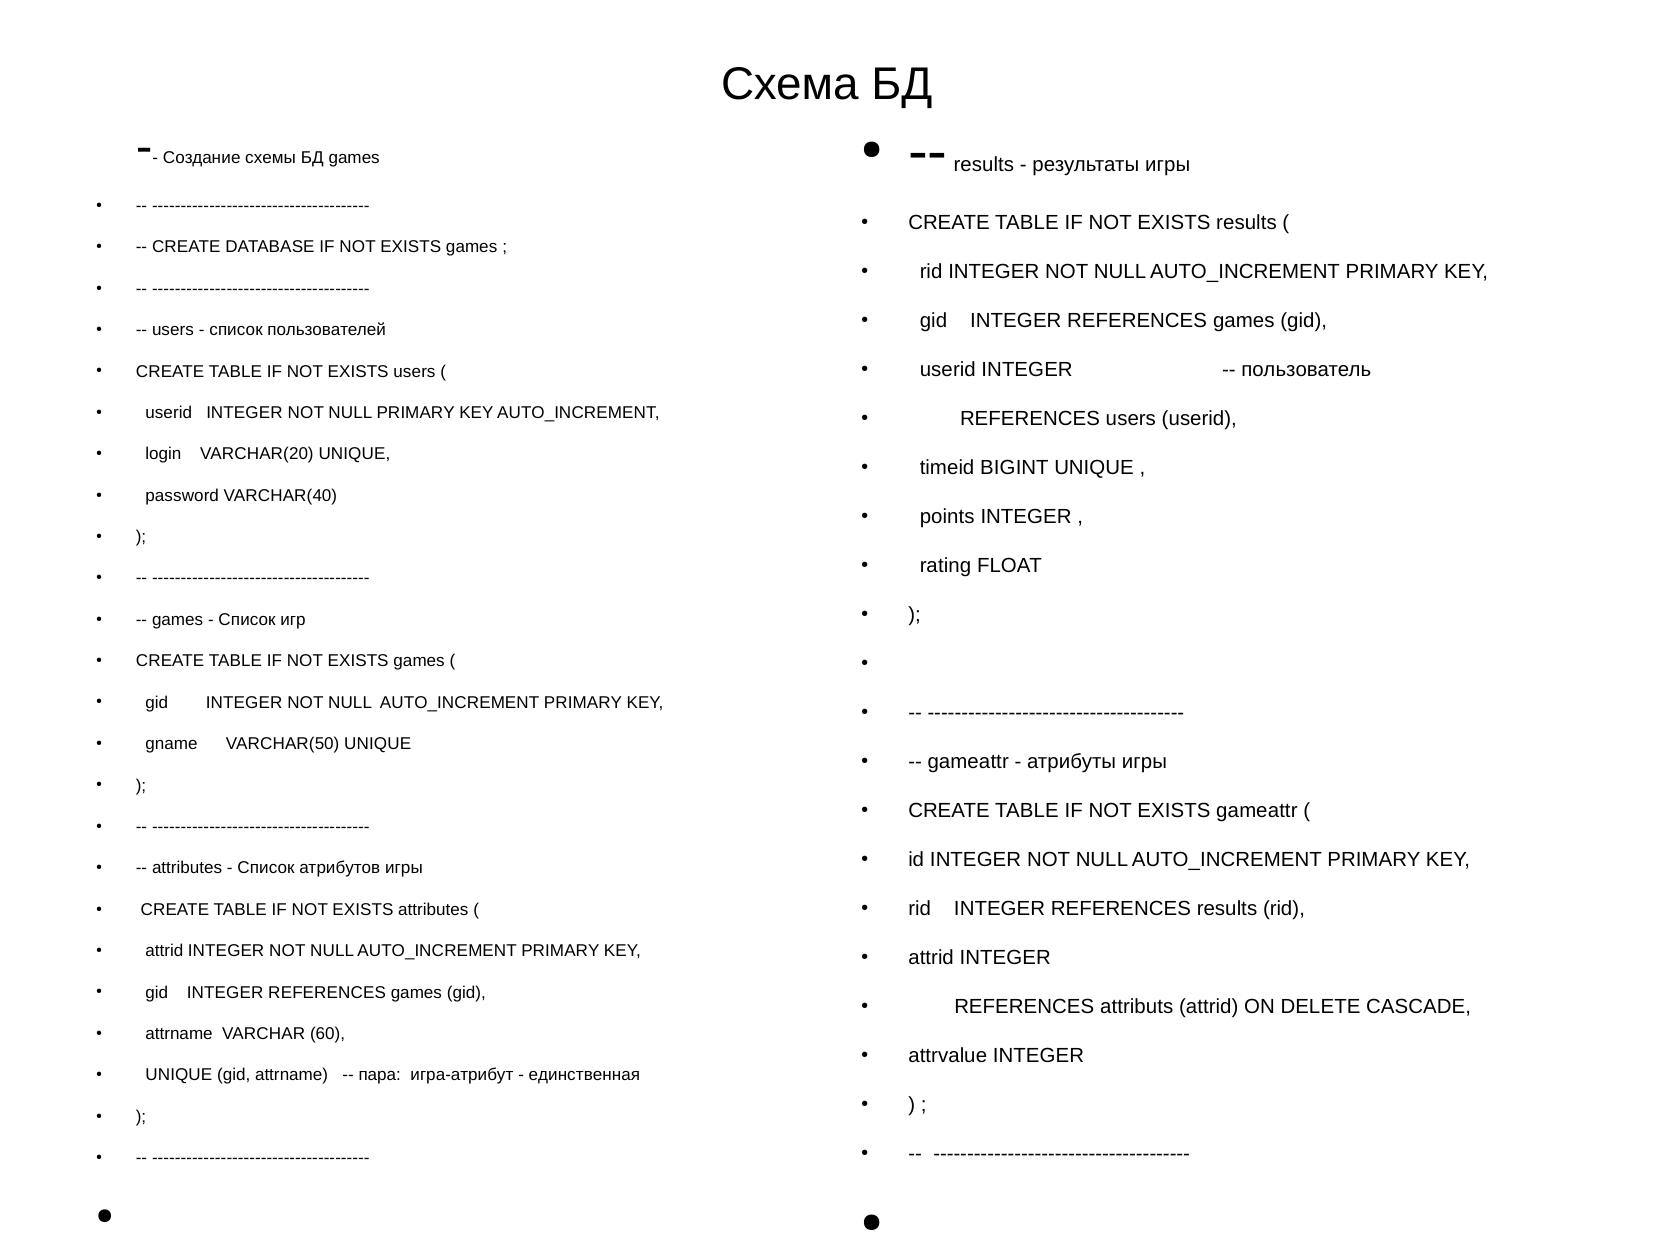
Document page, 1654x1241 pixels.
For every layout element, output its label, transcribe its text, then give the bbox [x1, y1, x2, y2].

list -- Создание схемы БД games -- -------------------------------------- -- CREATE DATABASE IF NOT EXISTS games ; -- -------------------------------------- -- users - список пользователей CREATE TABLE IF NOT EXISTS users ( userid INTEGER NOT NULL PRIMARY KEY AUTO_INCREMENT, login VARCHAR(20) UNIQUE, password VARCHAR(40) ); -- -------------------------------------- -- games - Список игр CREATE TABLE IF NOT EXISTS games ( gid INTEGER NOT NULL AUTO_INCREMENT PRIMARY KEY, gname VARCHAR(50) UNIQUE ); -- -------------------------------------- -- attributes - Список атрибутов игры CREATE TABLE IF NOT EXISTS attributes ( attrid INTEGER NOT NULL AUTO_INCREMENT PRIMARY KEY, gid INTEGER REFERENCES games (gid), attrname VARCHAR (60), UNIQUE (gid, attrname) -- пара: игра-атрибут - единственная ); -- -------------------------------------- [82, 118, 809, 1170]
list -- results - результаты игры CREATE TABLE IF NOT EXISTS results ( rid INTEGER NOT NULL AUTO_INCREMENT PRIMARY KEY, gid INTEGER REFERENCES games (gid), userid INTEGER -- пользователь REFERENCES users (userid), timeid BIGINT UNIQUE , points INTEGER , rating FLOAT ); -- -------------------------------------- -- gameattr - атрибуты игры CREATE TABLE IF NOT EXISTS gameattr ( id INTEGER NOT NULL AUTO_INCREMENT PRIMARY KEY, rid INTEGER REFERENCES results (rid), attrid INTEGER REFERENCES attributs (attrid) ON DELETE CASCADE, attrvalue INTEGER ) ; -- -------------------------------------- [845, 118, 1572, 1182]
title Схема БД [82, 49, 1571, 119]
